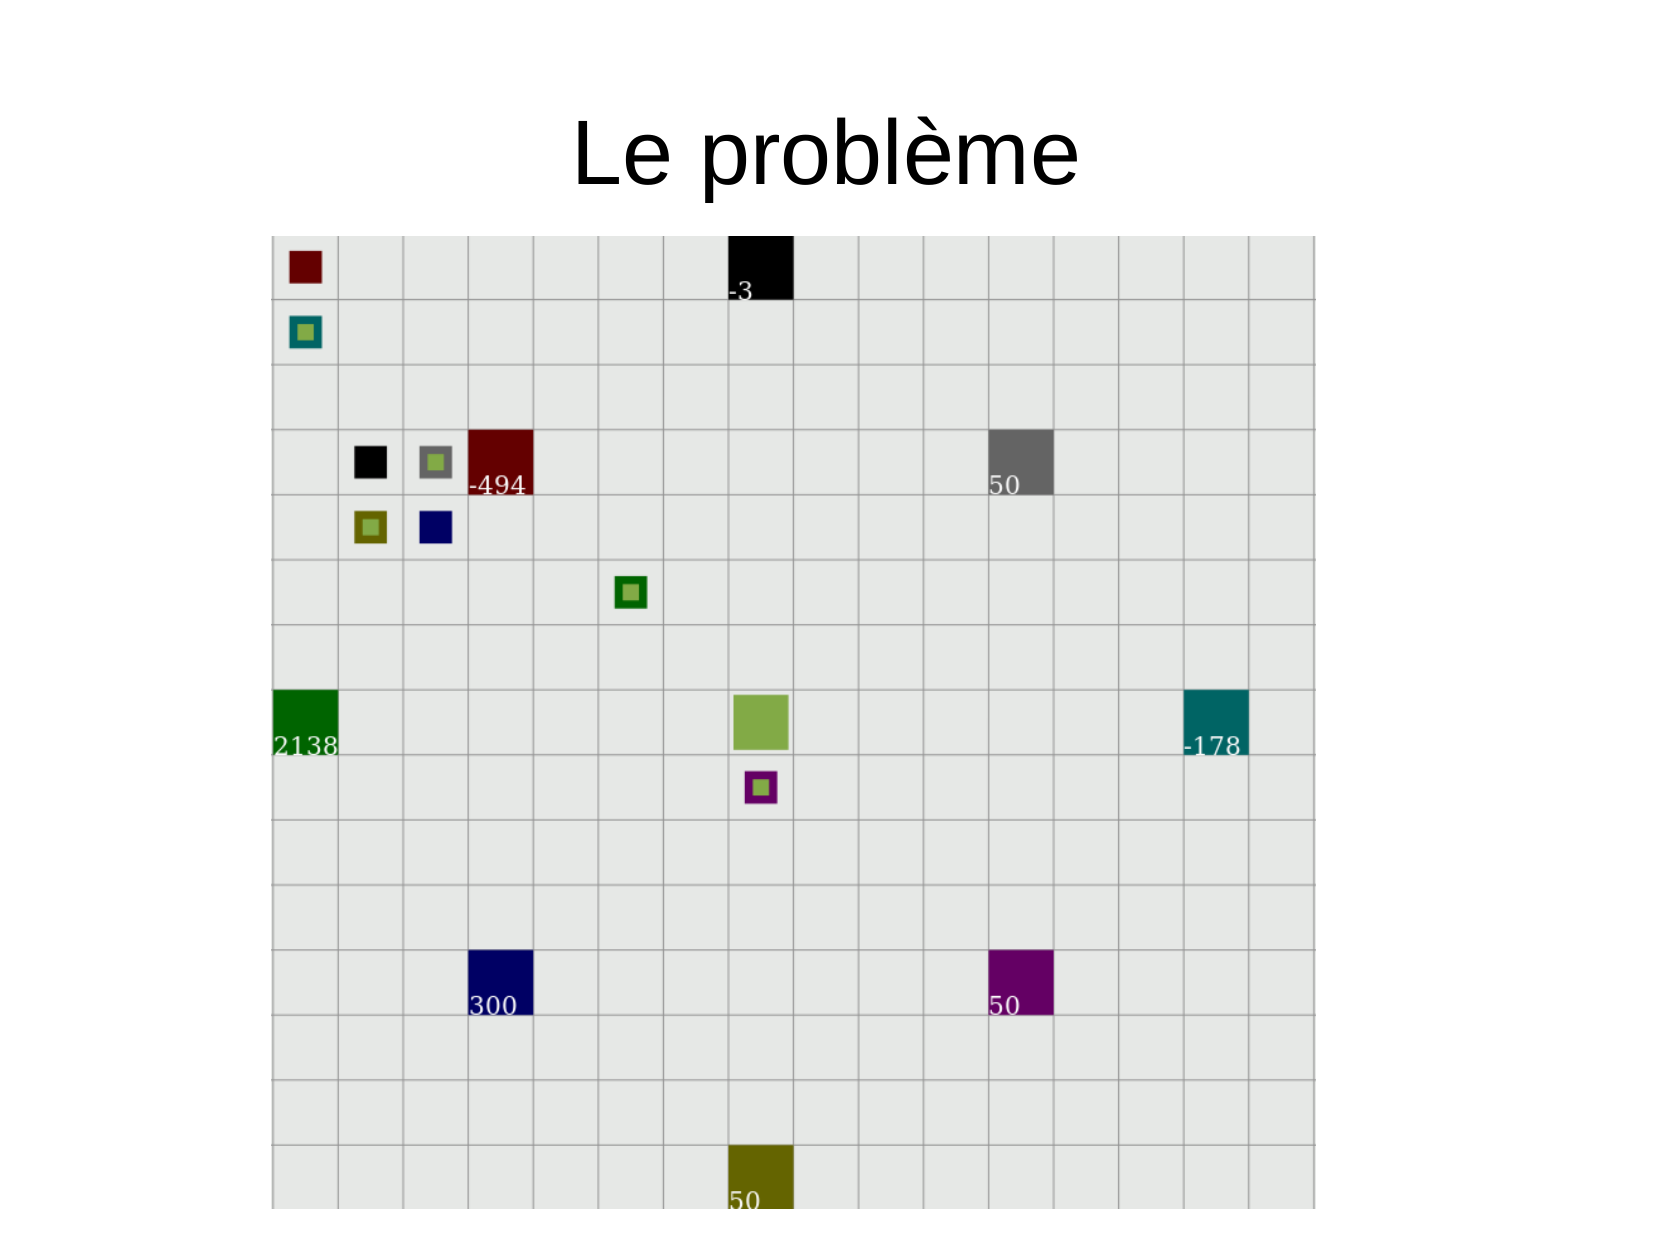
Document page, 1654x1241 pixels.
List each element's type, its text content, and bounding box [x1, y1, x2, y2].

title Le problème [82, 49, 1571, 257]
picture [271, 236, 1316, 1209]
